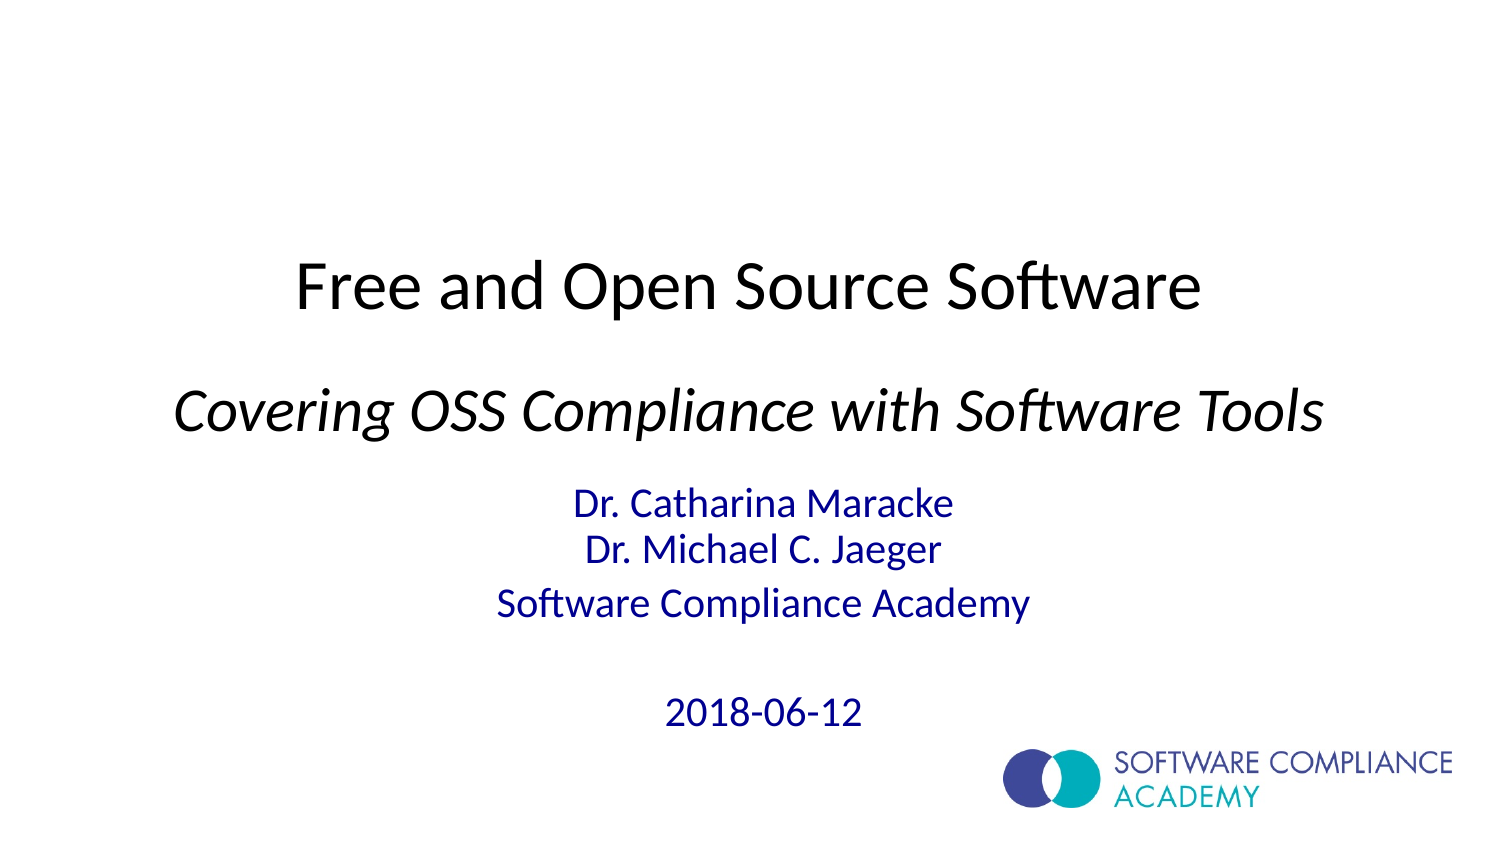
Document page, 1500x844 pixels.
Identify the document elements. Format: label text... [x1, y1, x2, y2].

text_box Dr. Catharina Maracke Dr. Michael C. Jaeger Software Compliance Academy 2018-06-12 [64, 425, 1463, 844]
text_box Free and Open Source Software Covering OSS Compliance with Software Tools [51, 122, 1449, 459]
